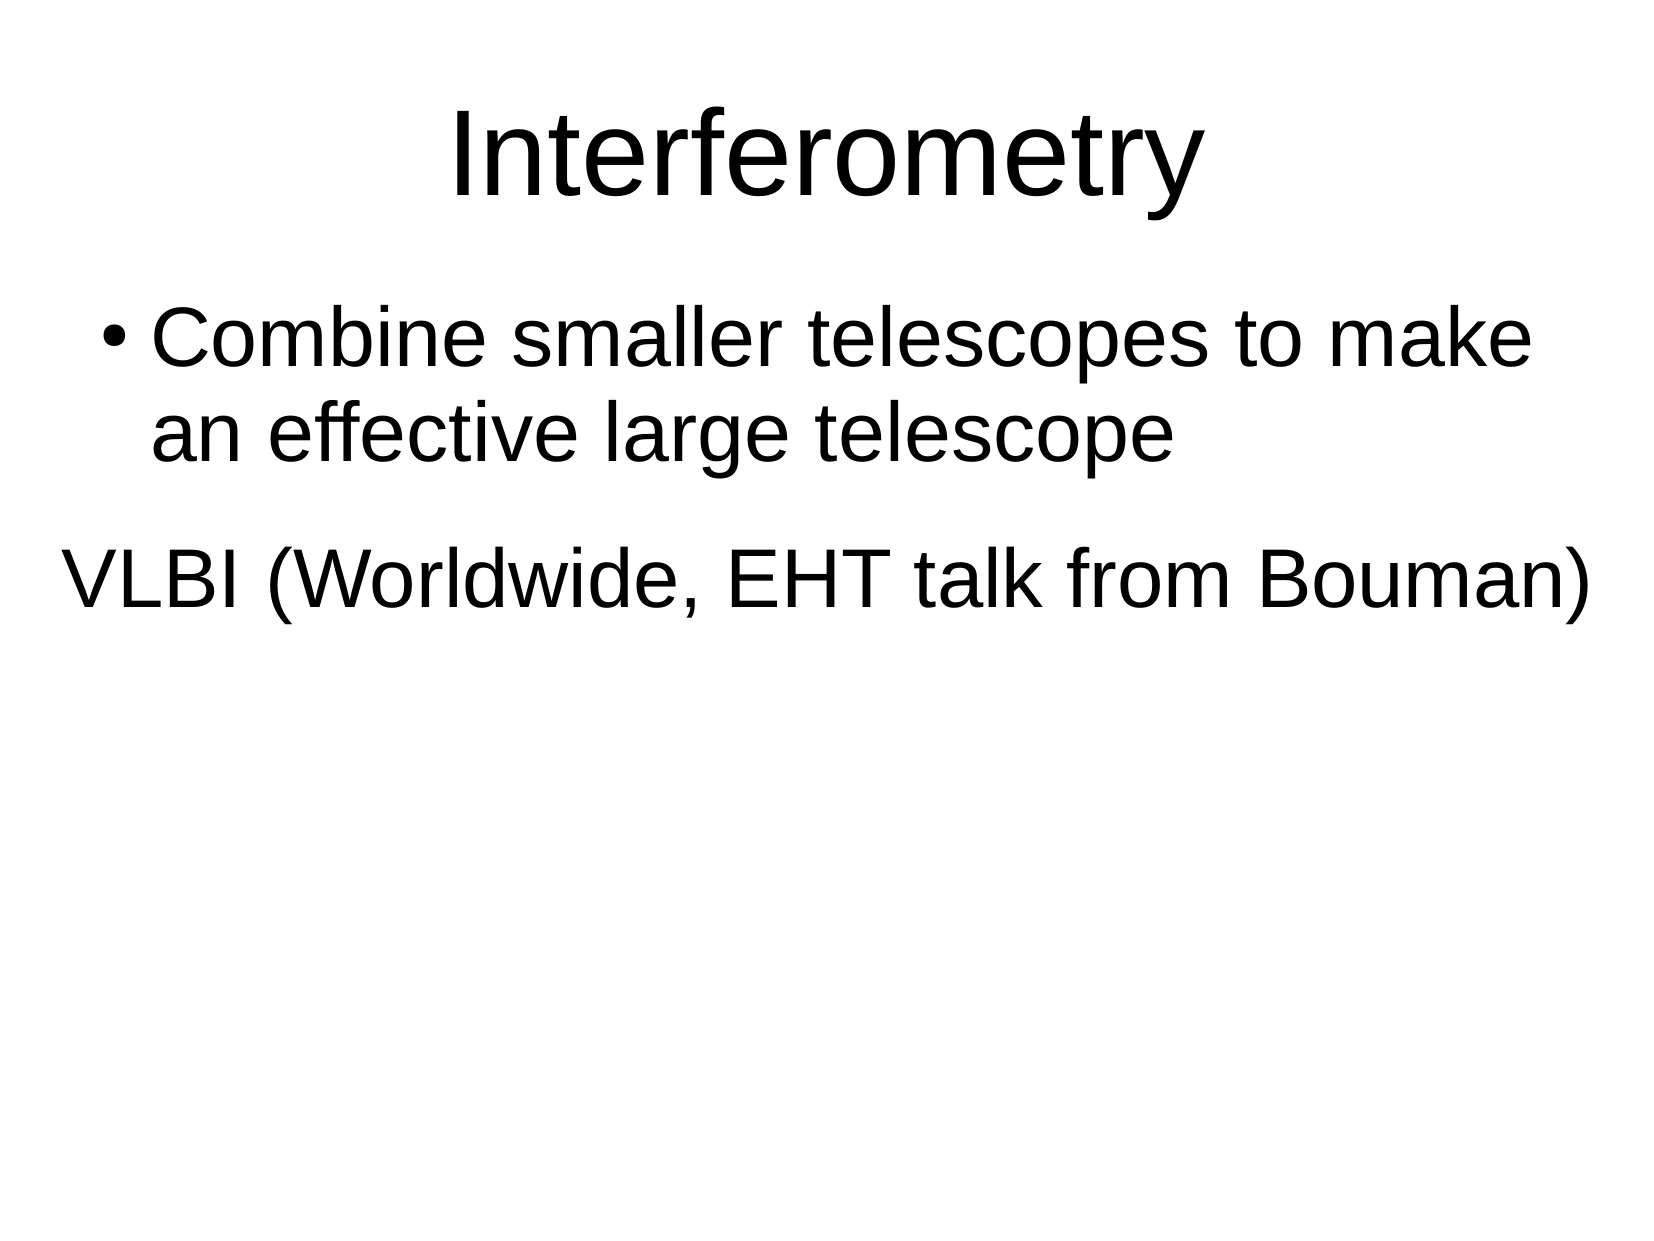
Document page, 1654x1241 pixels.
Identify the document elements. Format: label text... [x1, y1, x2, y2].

text_box VLBI (Worldwide, EHT talk from Bouman) [47, 525, 1607, 624]
title Interferometry [82, 49, 1571, 257]
list Combine smaller telescopes to make an effective large telescope [82, 290, 1571, 481]
